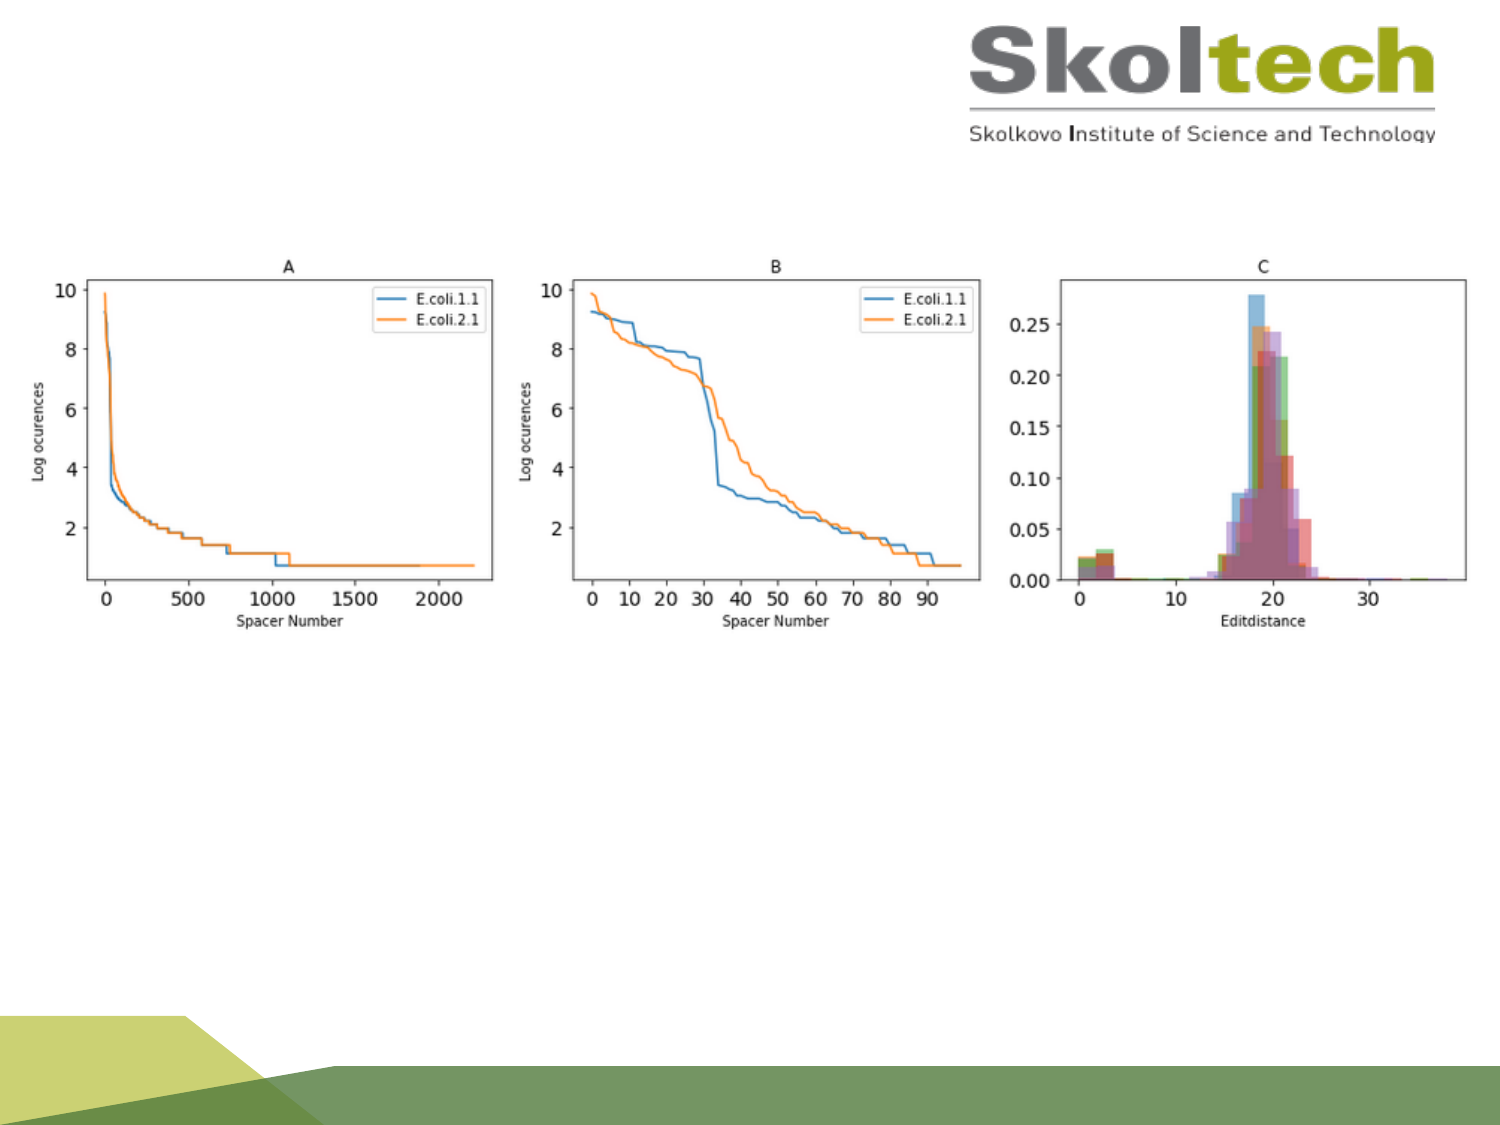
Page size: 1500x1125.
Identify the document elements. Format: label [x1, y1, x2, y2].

picture [0, 254, 1500, 654]
